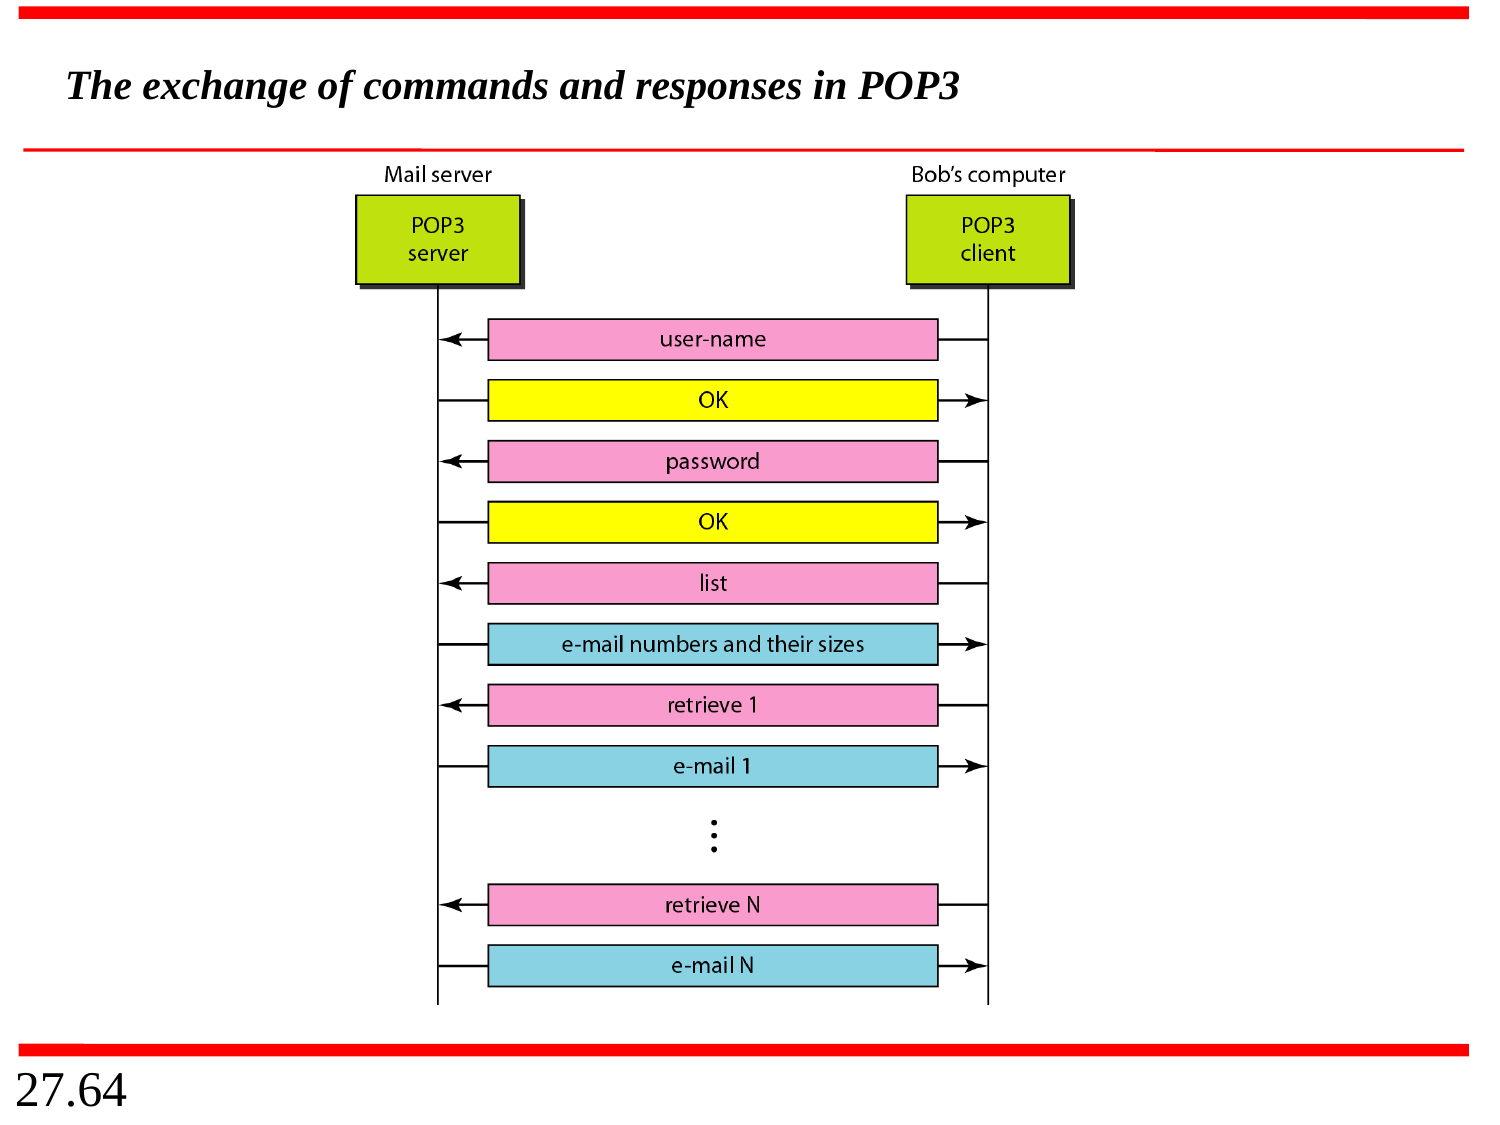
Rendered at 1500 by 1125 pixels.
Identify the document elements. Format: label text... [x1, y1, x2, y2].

text_box The exchange of commands and responses in POP3 [50, 50, 977, 116]
picture [355, 162, 1075, 1005]
